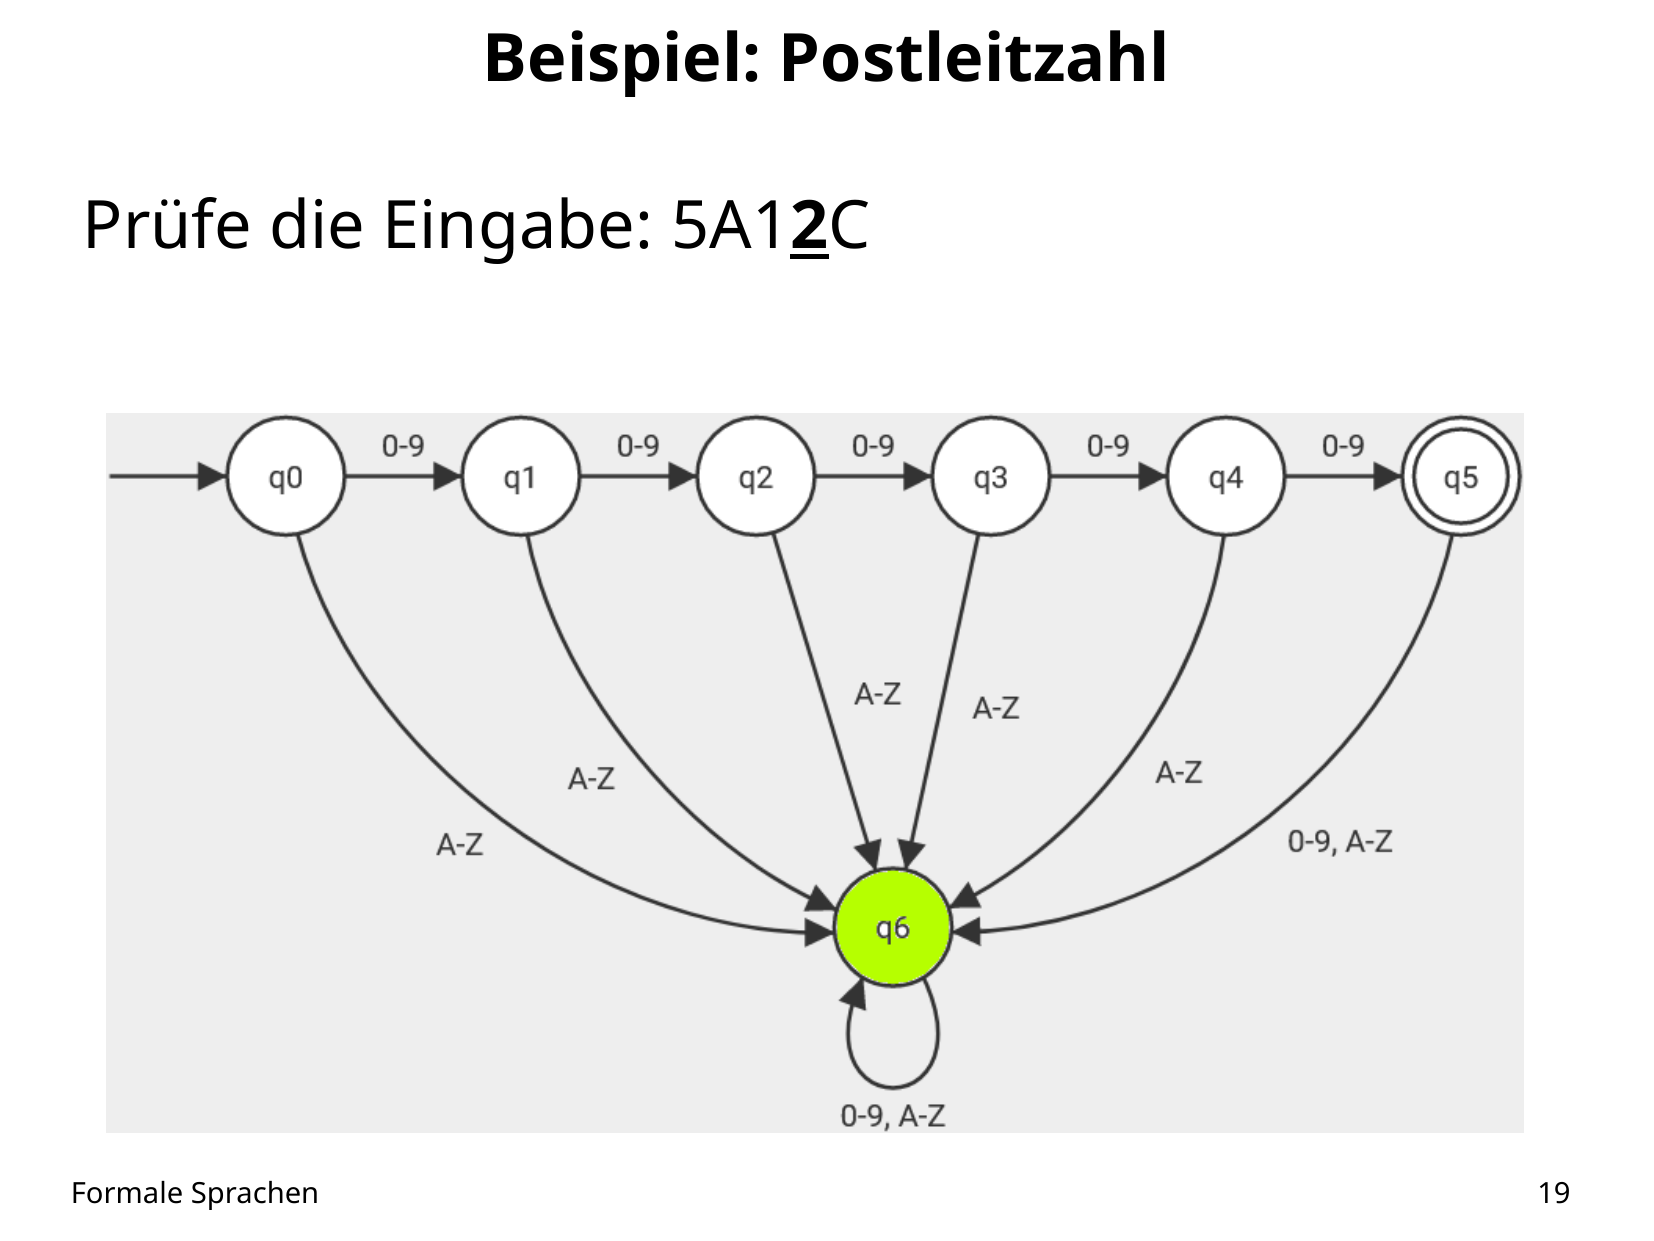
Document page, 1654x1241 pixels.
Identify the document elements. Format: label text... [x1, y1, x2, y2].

list Prüfe die Eingabe: 5A12C [82, 177, 1571, 1123]
picture [106, 413, 1524, 1133]
title Beispiel: Postleitzahl [0, 5, 1654, 107]
